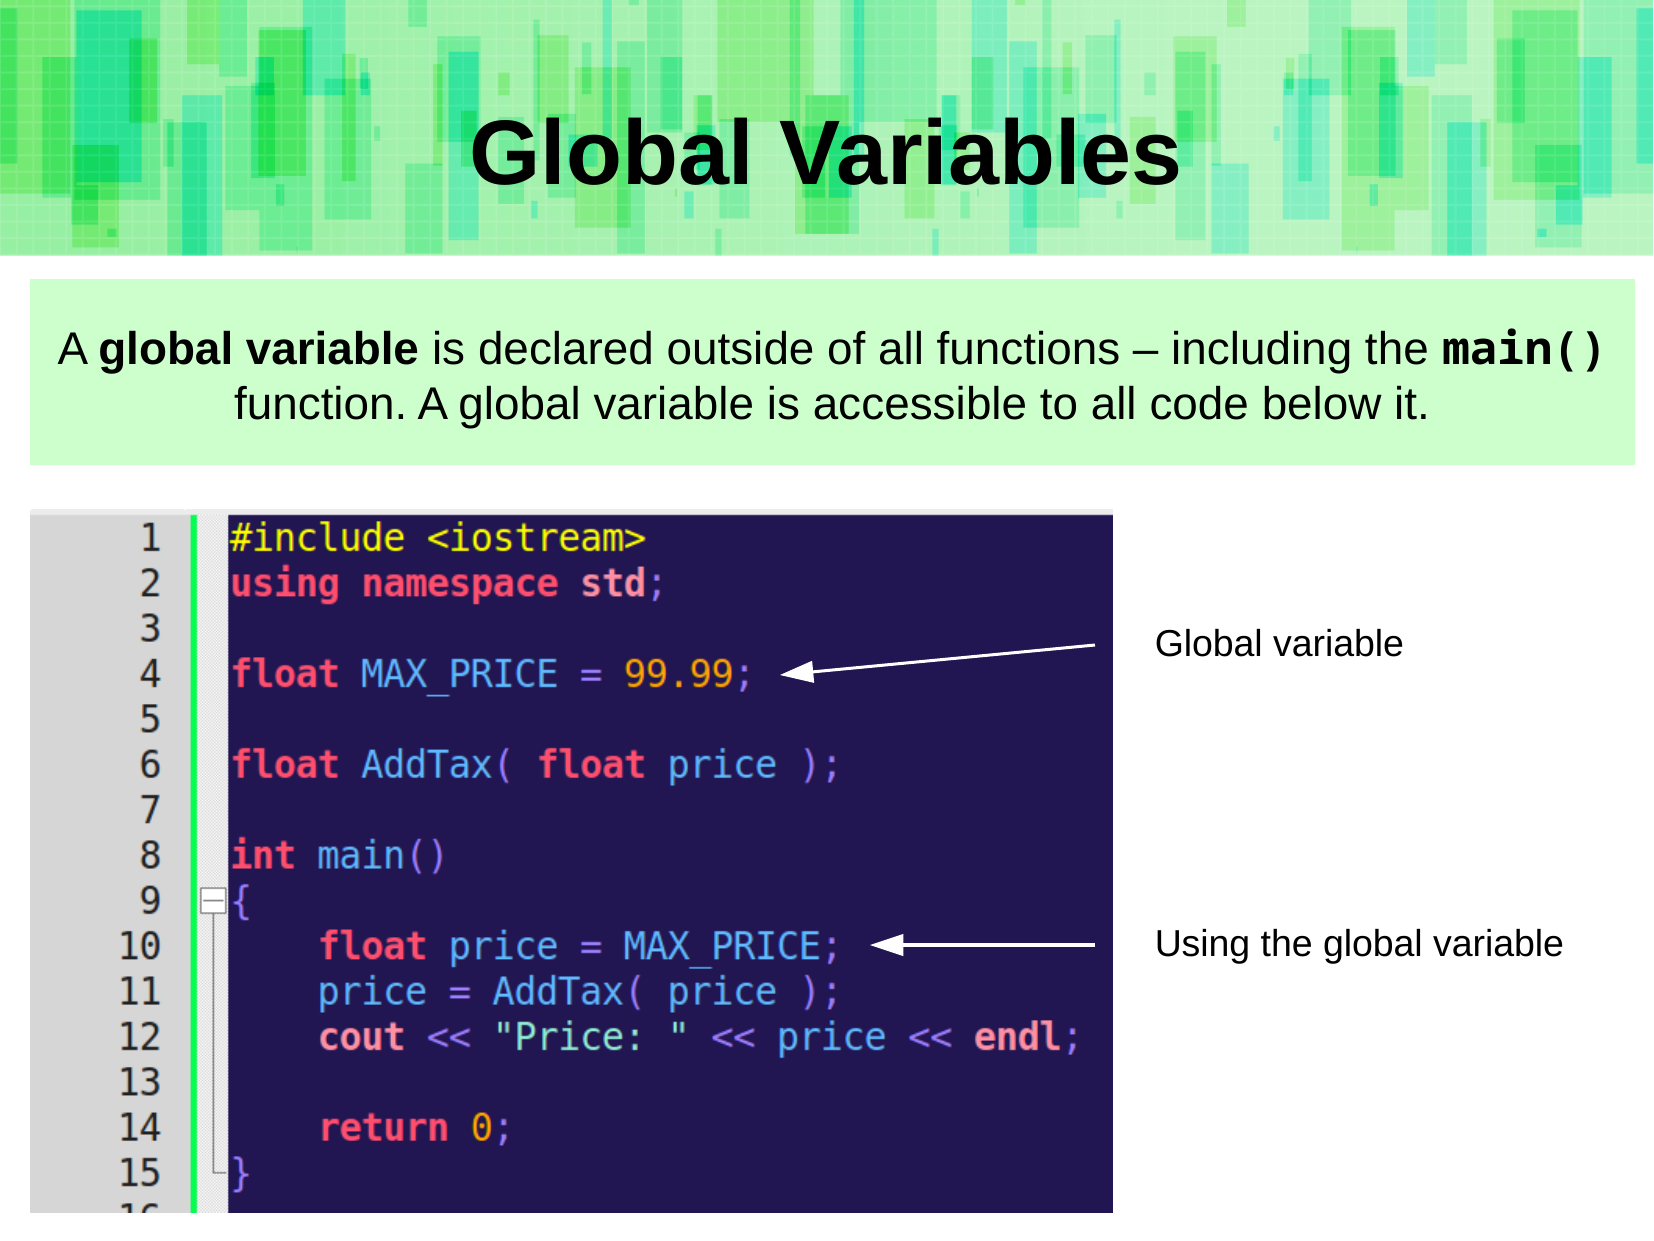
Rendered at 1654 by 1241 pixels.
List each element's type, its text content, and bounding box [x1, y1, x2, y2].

text_box Using the global variable [1140, 915, 1621, 972]
text_box Global variable [1140, 615, 1621, 672]
text_box A global variable is declared outside of all functions – including the main() function. A global variable is accessible to all code below it. [30, 279, 1636, 466]
title Global Variables [82, 49, 1571, 257]
picture [0, 0, 1654, 1241]
